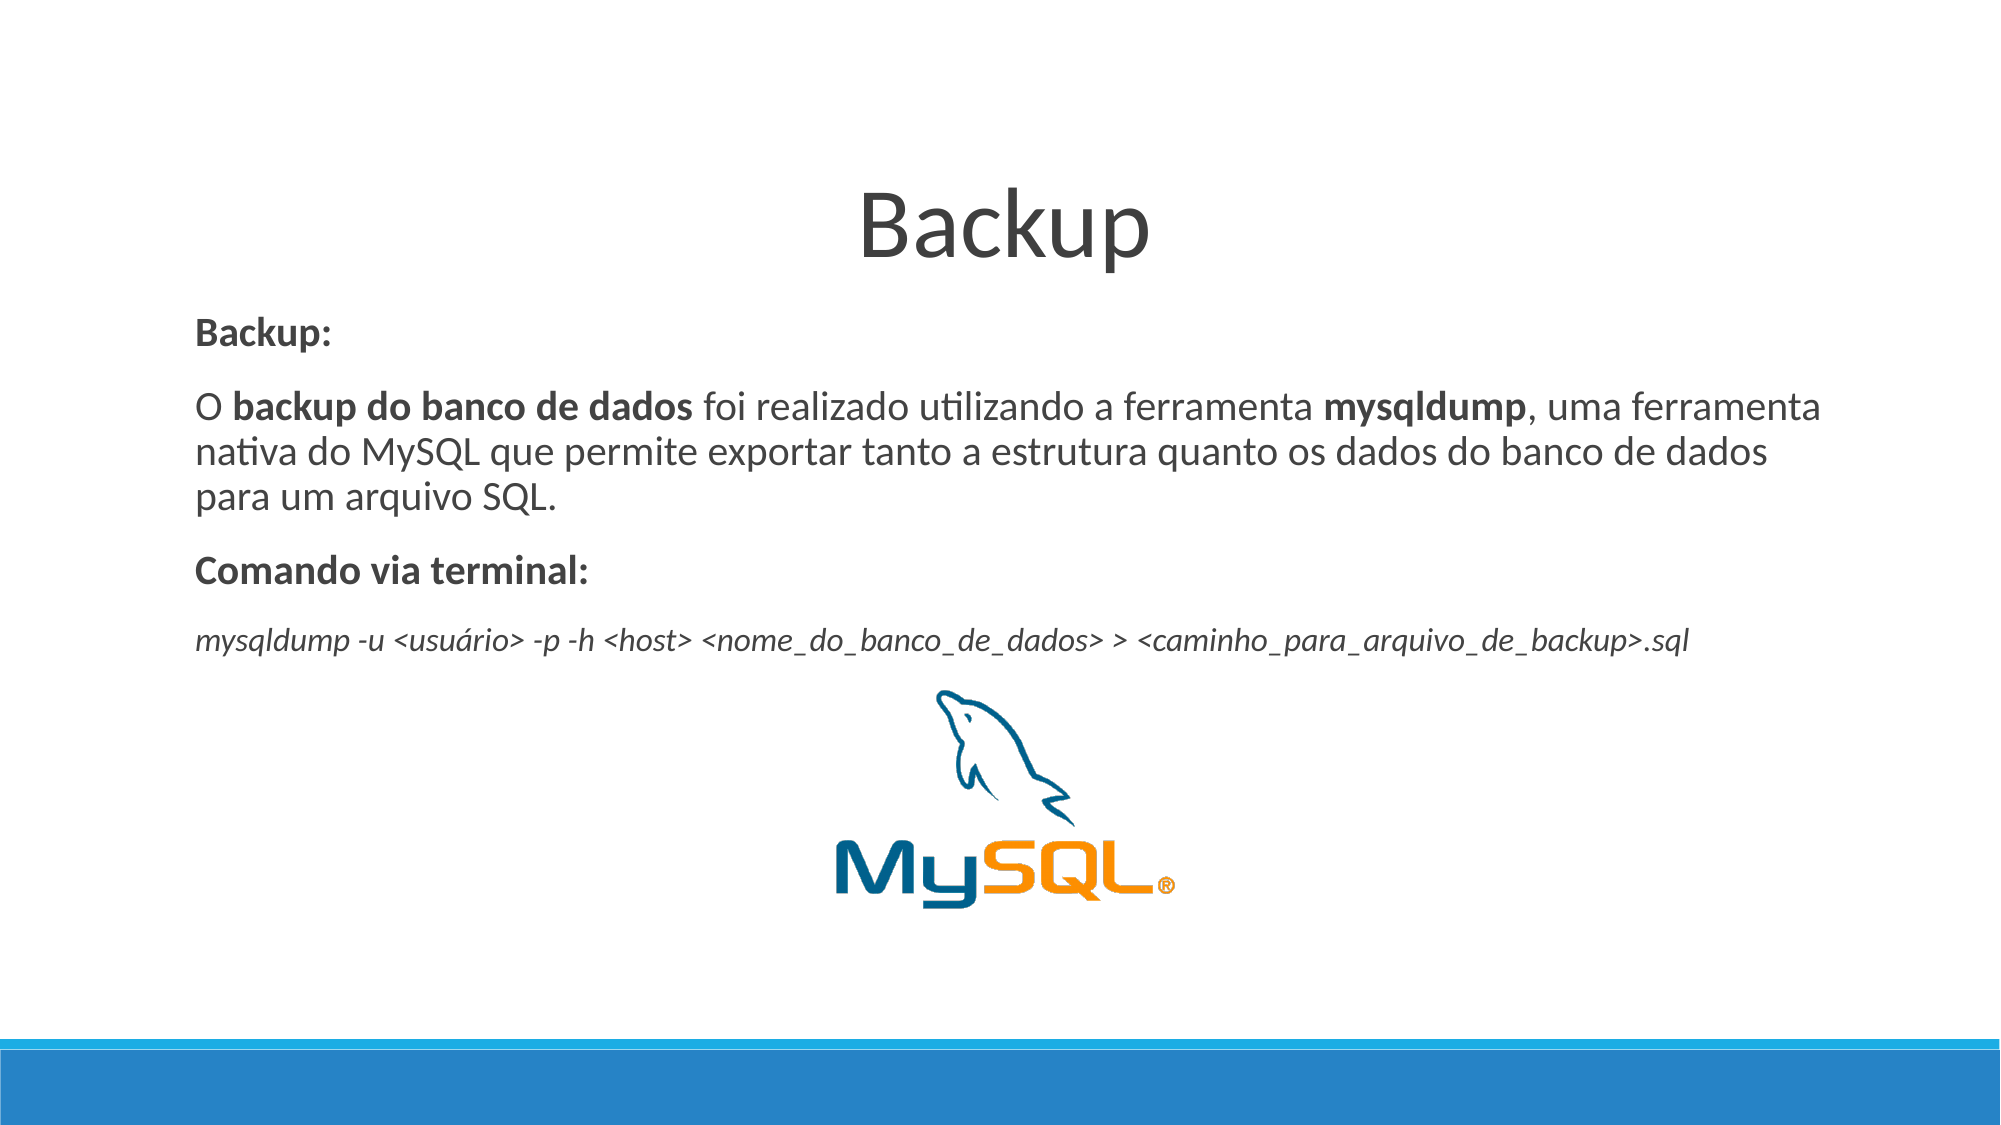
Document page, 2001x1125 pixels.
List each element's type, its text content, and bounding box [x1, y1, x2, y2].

text_box Backup [180, 47, 1830, 285]
picture [787, 635, 1223, 963]
text_box Backup: O backup do banco de dados foi realizado utilizando a ferramenta mysqldump, uma ferramenta nativa do MySQL que permite exportar tanto a estrutura quanto os dados do banco de dados para um arquivo SQL. Comando via terminal: mysqldump -u <usuário> -p -h <host> <nome_do_banco_de_dados> > <caminho_para_arquivo_de_backup>.sql [180, 302, 1830, 963]
